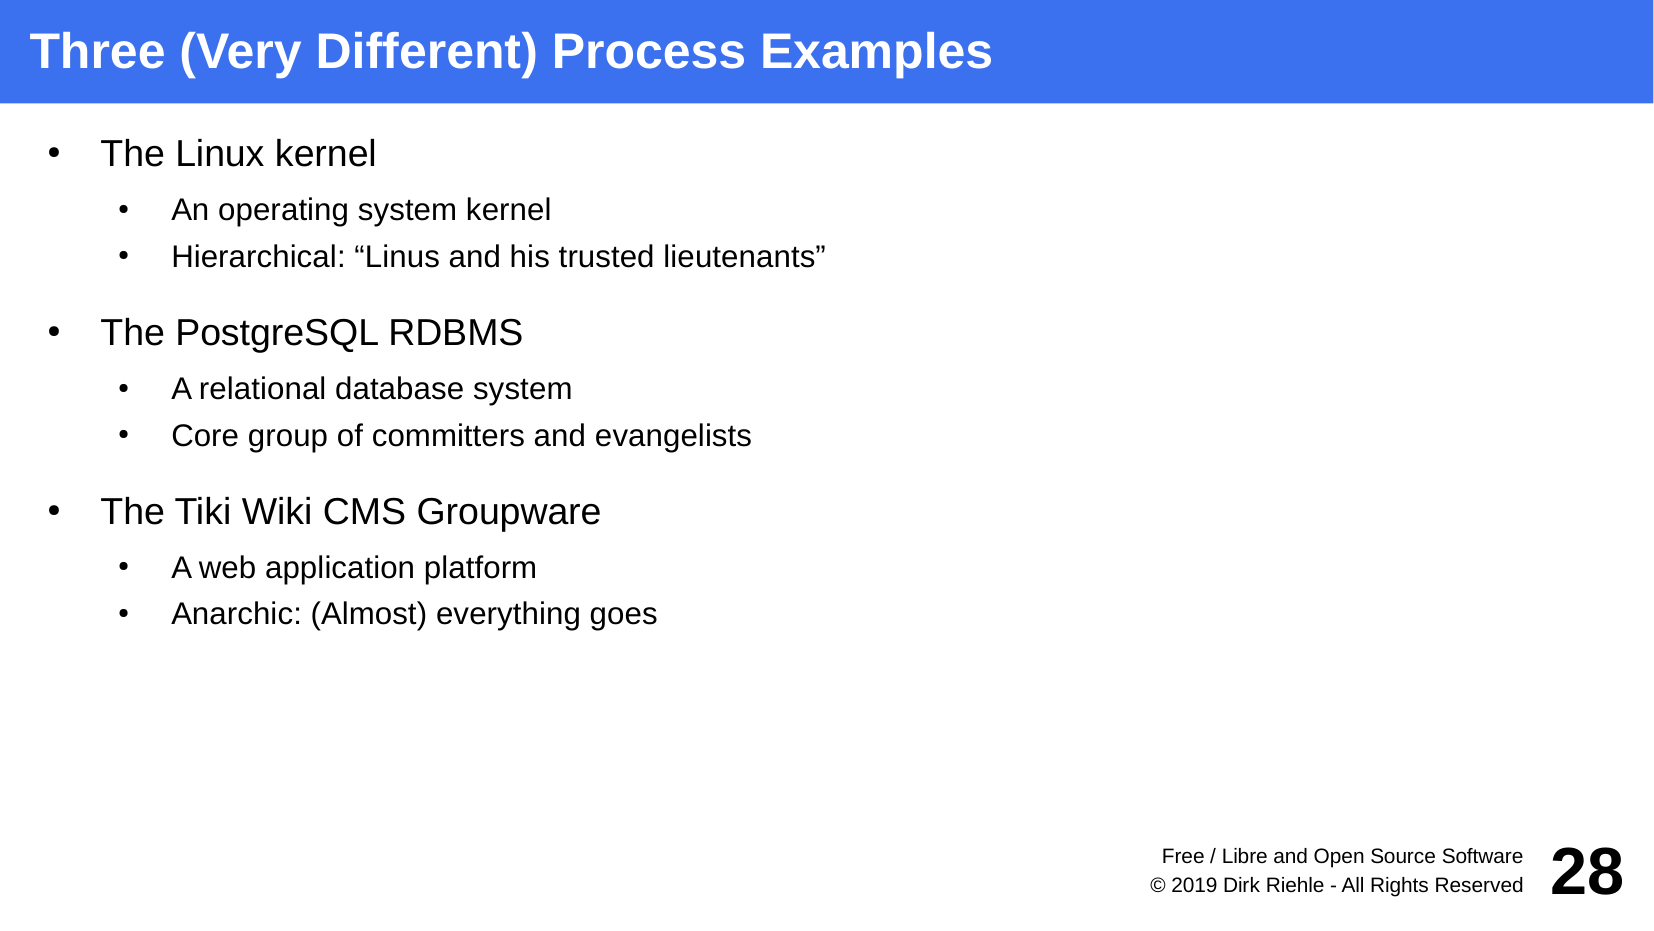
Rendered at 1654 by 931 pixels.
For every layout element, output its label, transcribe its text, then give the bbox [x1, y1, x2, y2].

list The Linux kernel An operating system kernel Hierarchical: “Linus and his trusted lieutenants” The PostgreSQL RDBMS A relational database system Core group of committers and evangelists The Tiki Wiki CMS Groupware A web application platform Anarchic: (Almost) everything goes [29, 132, 1625, 813]
title Three (Very Different) Process Examples [0, 0, 1654, 104]
